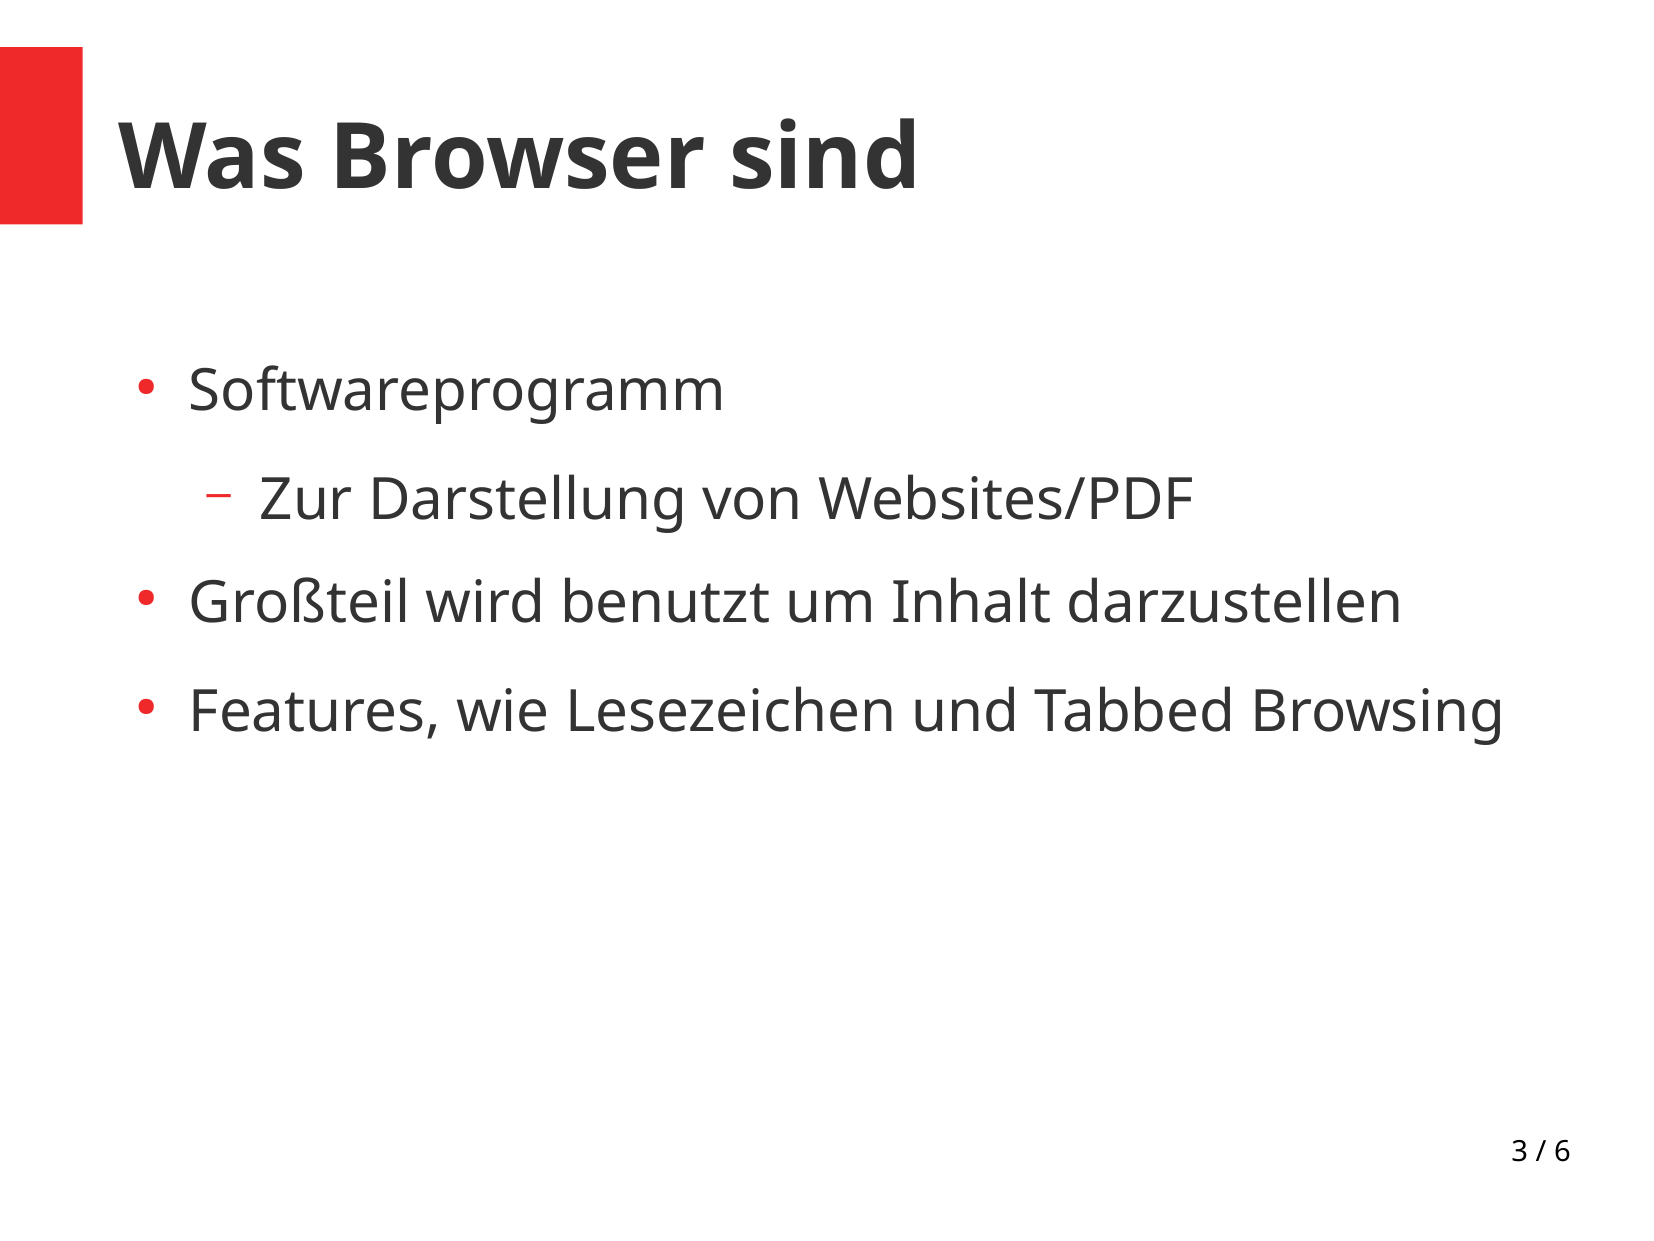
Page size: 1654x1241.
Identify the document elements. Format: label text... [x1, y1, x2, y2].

list Softwareprogramm Zur Darstellung von Websites/PDF Großteil wird benutzt um Inhalt darzustellen Features, wie Lesezeichen und Tabbed Browsing [118, 348, 1536, 1068]
title Was Browser sind [118, 49, 1571, 257]
